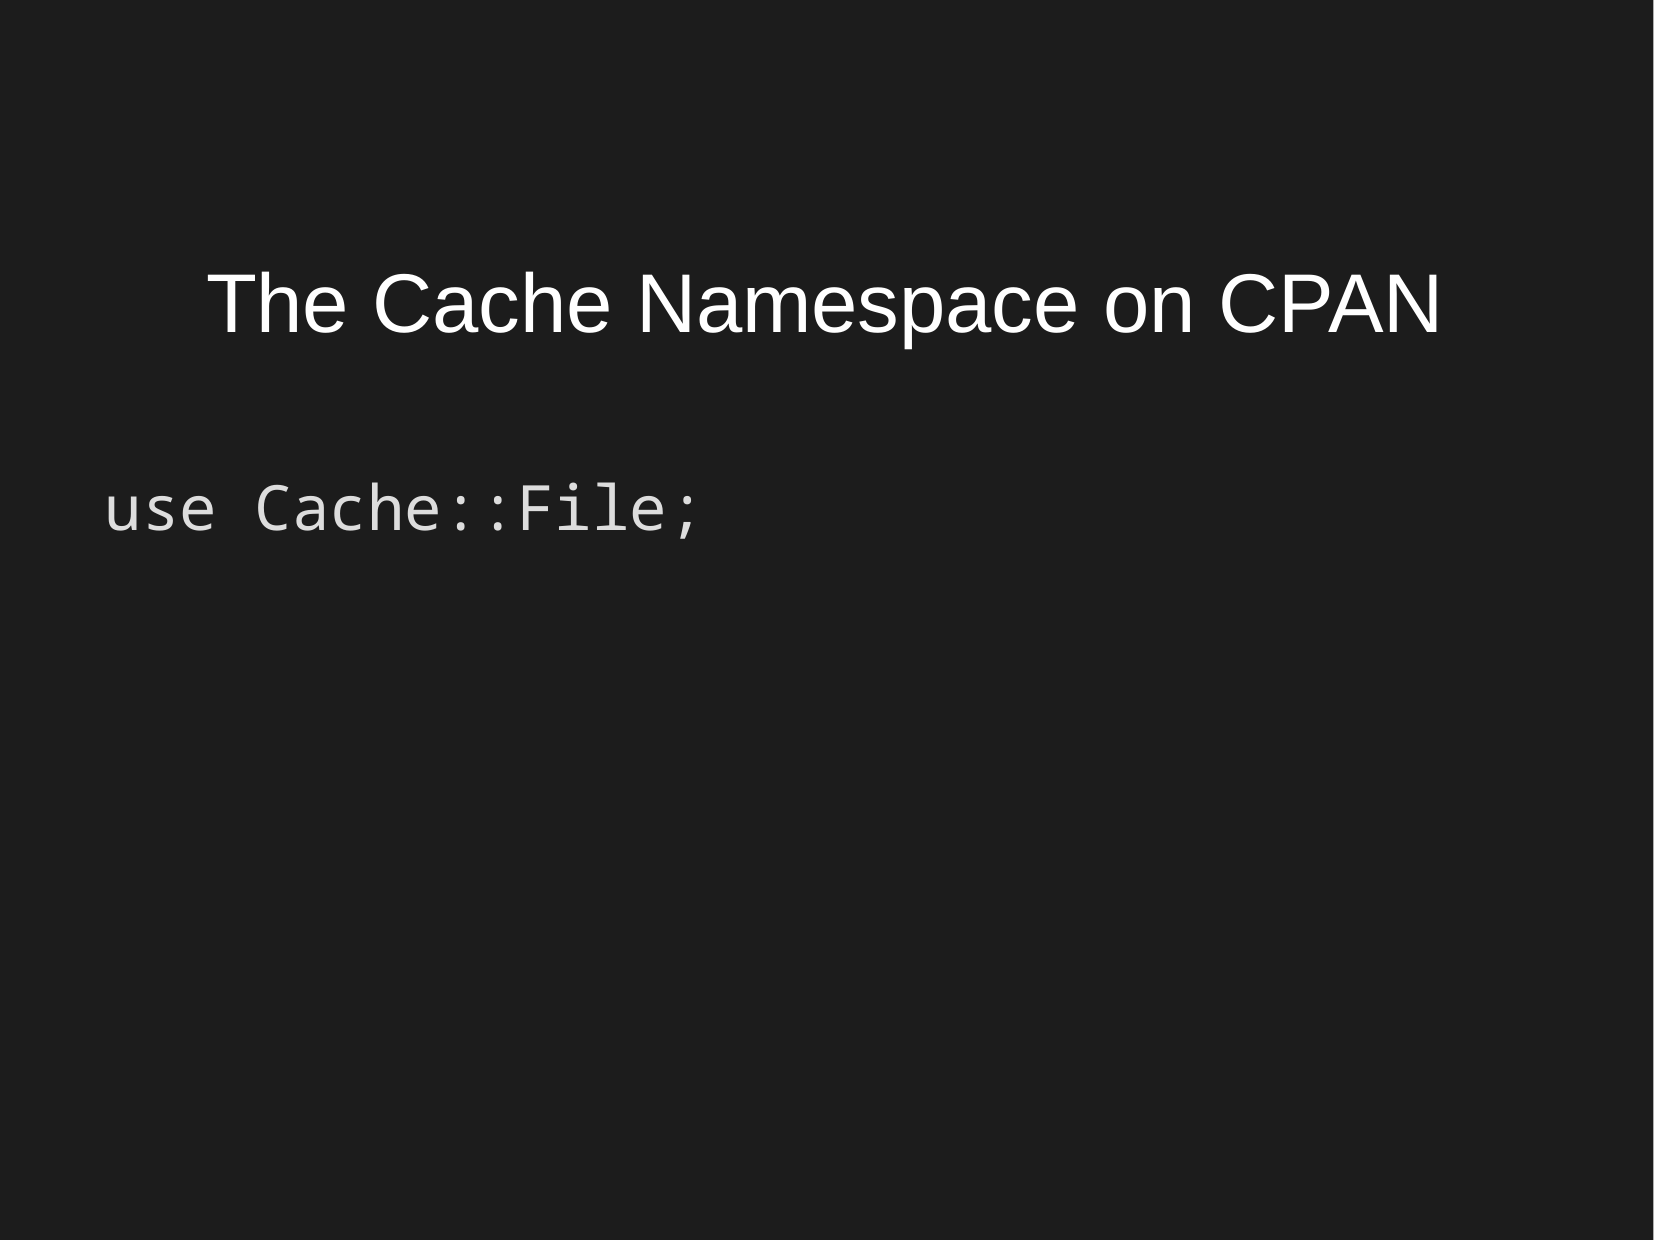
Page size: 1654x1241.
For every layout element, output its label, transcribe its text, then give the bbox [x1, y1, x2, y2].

text_box The Cache Namespace on CPAN use Cache::File; [90, 250, 1561, 1053]
